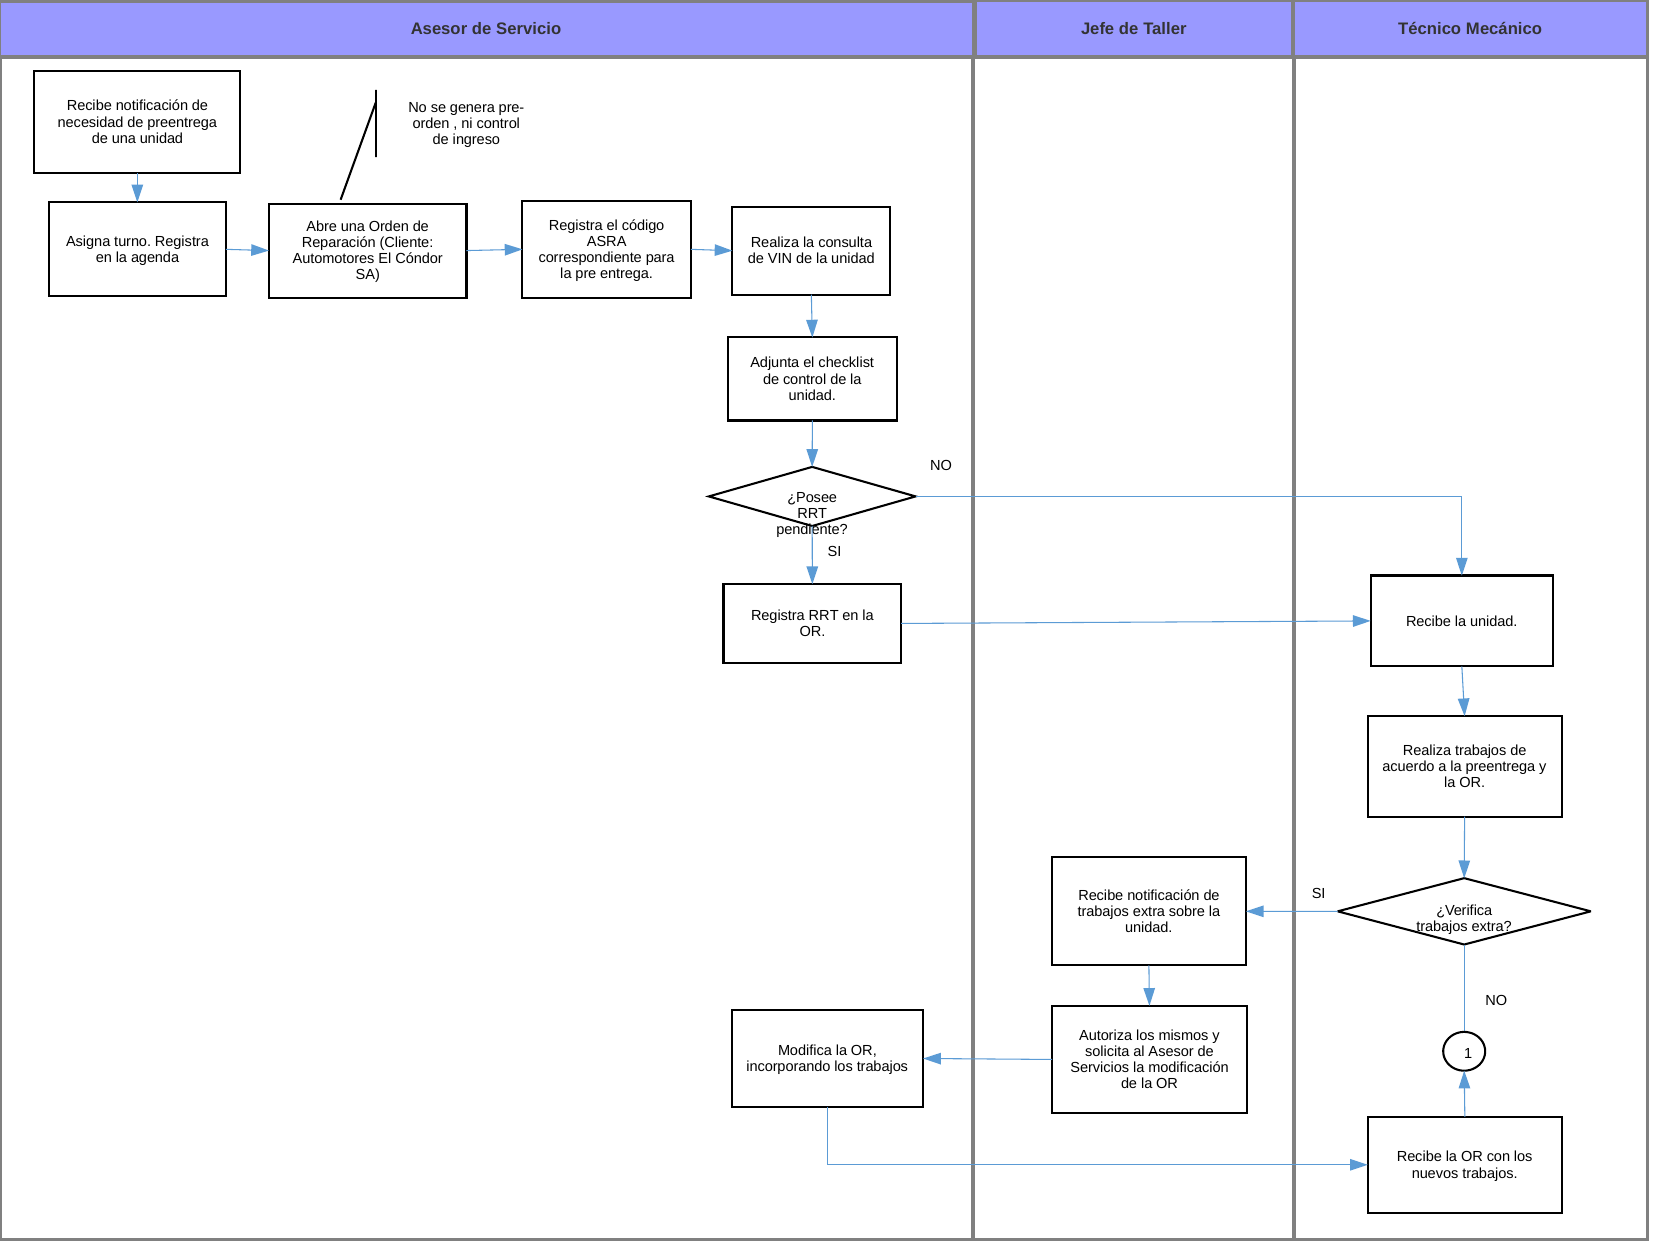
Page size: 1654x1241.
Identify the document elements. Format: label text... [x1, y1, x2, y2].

text_box Recibe notificación de trabajos extra sobre la unidad. [1051, 857, 1246, 966]
text_box Realiza trabajos de acuerdo a la preentrega y la OR. [1367, 716, 1562, 817]
text_box Realiza la consulta de VIN de la unidad [732, 206, 891, 295]
text_box Registra el código ASRA correspondiente para la pre entrega. [522, 200, 691, 299]
text_box NO [914, 449, 968, 491]
text_box Autoriza los mismos y solicita al Asesor de Servicios la modificación de la OR [1052, 1005, 1247, 1114]
text_box Abre una Orden de Reparación (Cliente: Automotores El Cóndor SA) [268, 203, 467, 298]
text_box Jefe de Taller [974, 0, 1292, 58]
text_box ¿Verifica trabajos extra? [1338, 878, 1591, 945]
text_box Recibe la unidad. [1370, 575, 1554, 667]
text_box Modifica la OR, incorporando los trabajos [731, 1010, 924, 1107]
text_box Asigna turno. Registra en la agenda [48, 202, 227, 297]
text_box SI [813, 535, 859, 567]
text_box SI [1295, 877, 1343, 909]
text_box NO [1469, 985, 1523, 1027]
text_box 1 [1443, 1031, 1486, 1071]
text_box Recibe la OR con los nuevos trabajos. [1367, 1116, 1563, 1213]
text_box Asesor de Servicio [0, 0, 974, 58]
text_box Recibe notificación de necesidad de preentrega de una unidad [34, 70, 241, 174]
text_box ¿Posee RRT pendiente? [708, 467, 915, 526]
text_box Adjunta el checklist de control de la unidad. [728, 337, 897, 421]
text_box Técnico Mecánico [1292, 0, 1648, 58]
text_box No se genera pre-orden , ni control de ingreso [389, 90, 544, 157]
text_box Registra RRT en la OR. [723, 584, 902, 663]
